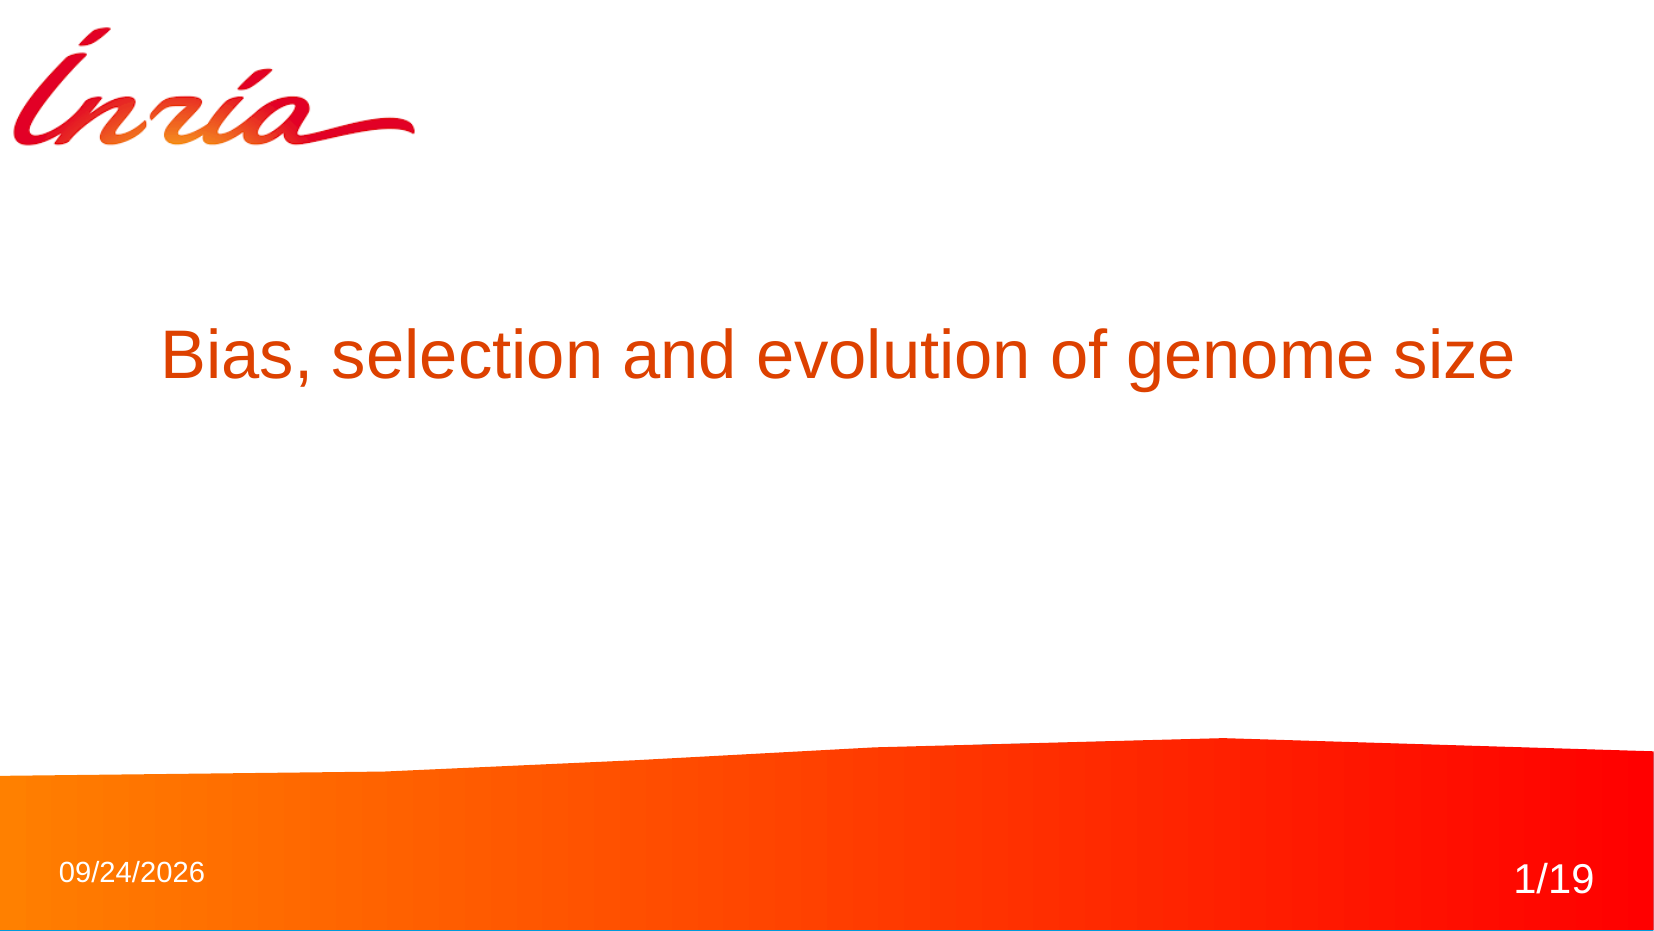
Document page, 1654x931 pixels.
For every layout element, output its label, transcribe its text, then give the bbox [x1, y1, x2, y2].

picture [2, 6, 436, 160]
title Bias, selection and evolution of genome size [100, 265, 1577, 443]
